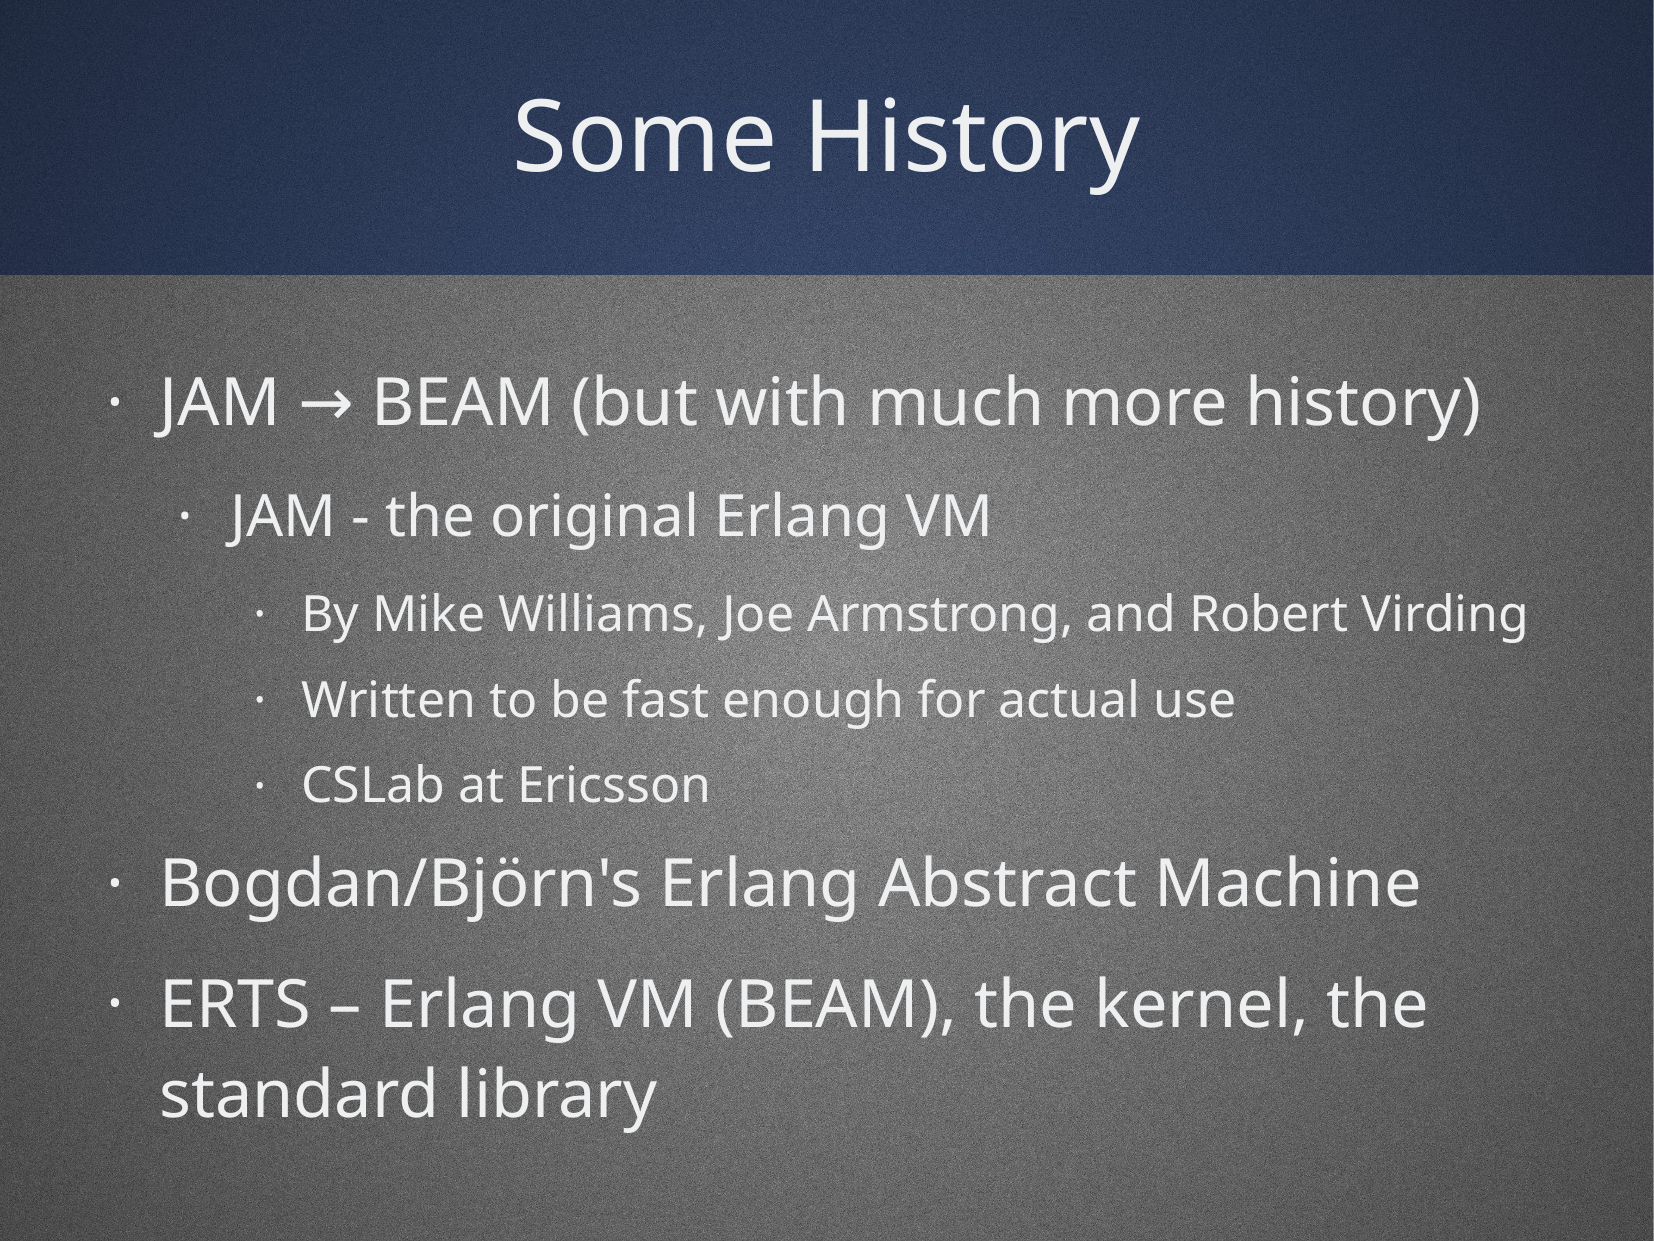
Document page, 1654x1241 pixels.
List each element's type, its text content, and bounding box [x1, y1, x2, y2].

picture [0, 0, 1654, 1241]
list JAM → BEAM (but with much more history) JAM - the original Erlang VM By Mike Williams, Joe Armstrong, and Robert Virding Written to be fast enough for actual use CSLab at Ericsson Bogdan/Björn's Erlang Abstract Machine ERTS – Erlang VM (BEAM), the kernel, the standard library [88, 354, 1565, 1063]
title Some History [88, 29, 1565, 237]
